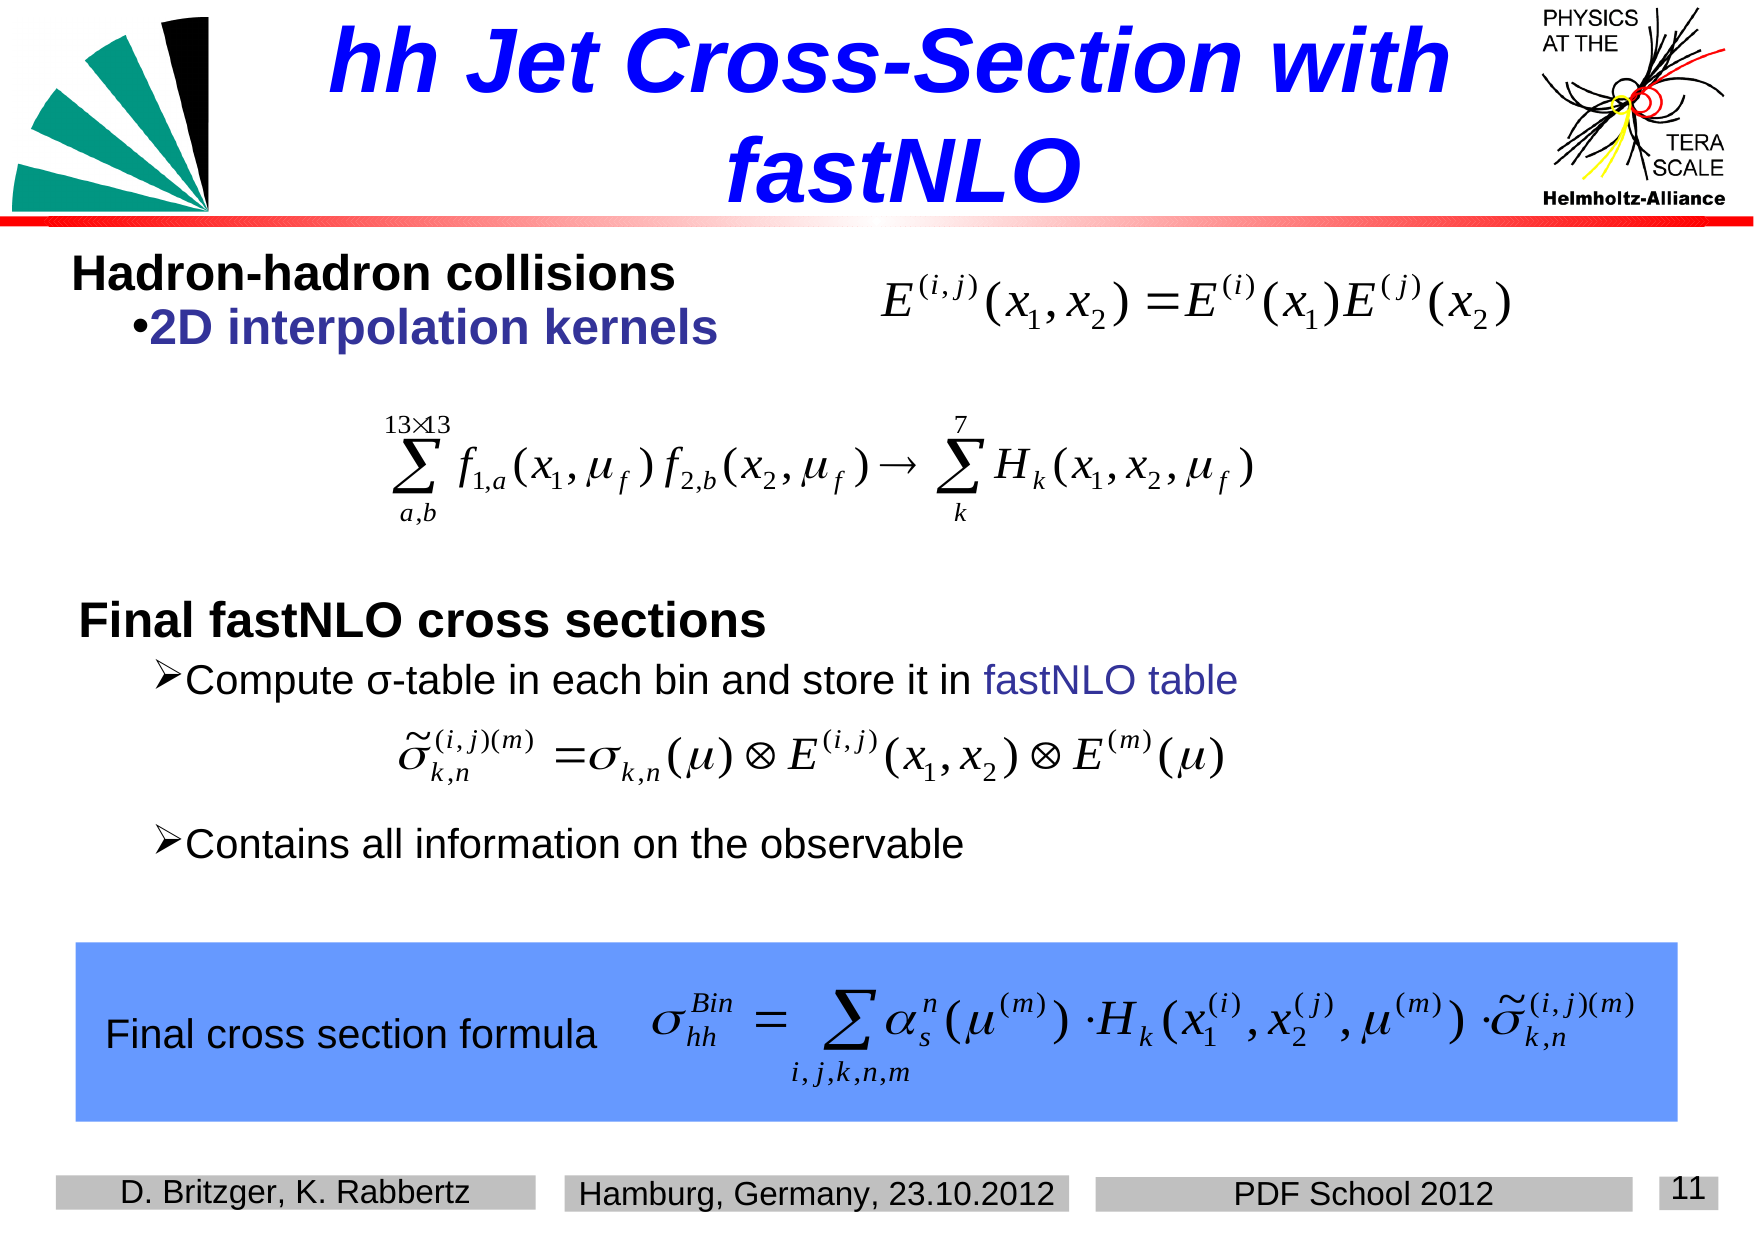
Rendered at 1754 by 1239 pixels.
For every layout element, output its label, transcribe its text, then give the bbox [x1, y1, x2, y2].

title hh Jet Cross-Section with fastNLO [219, 0, 1530, 229]
chart [871, 262, 1521, 338]
picture [1530, 0, 1742, 216]
text_box Final cross section formula [75, 942, 1678, 1122]
chart [391, 719, 1232, 797]
chart [644, 981, 1650, 1096]
picture [12, 17, 209, 214]
chart [379, 404, 1263, 535]
text_box Hadron-hadron collisions 2D interpolation kernels [42, 247, 751, 369]
text_box Final fastNLO cross sections Compute σ-table in each bin and store it in fastNLO table Contains all information on the observable [49, 584, 1628, 942]
